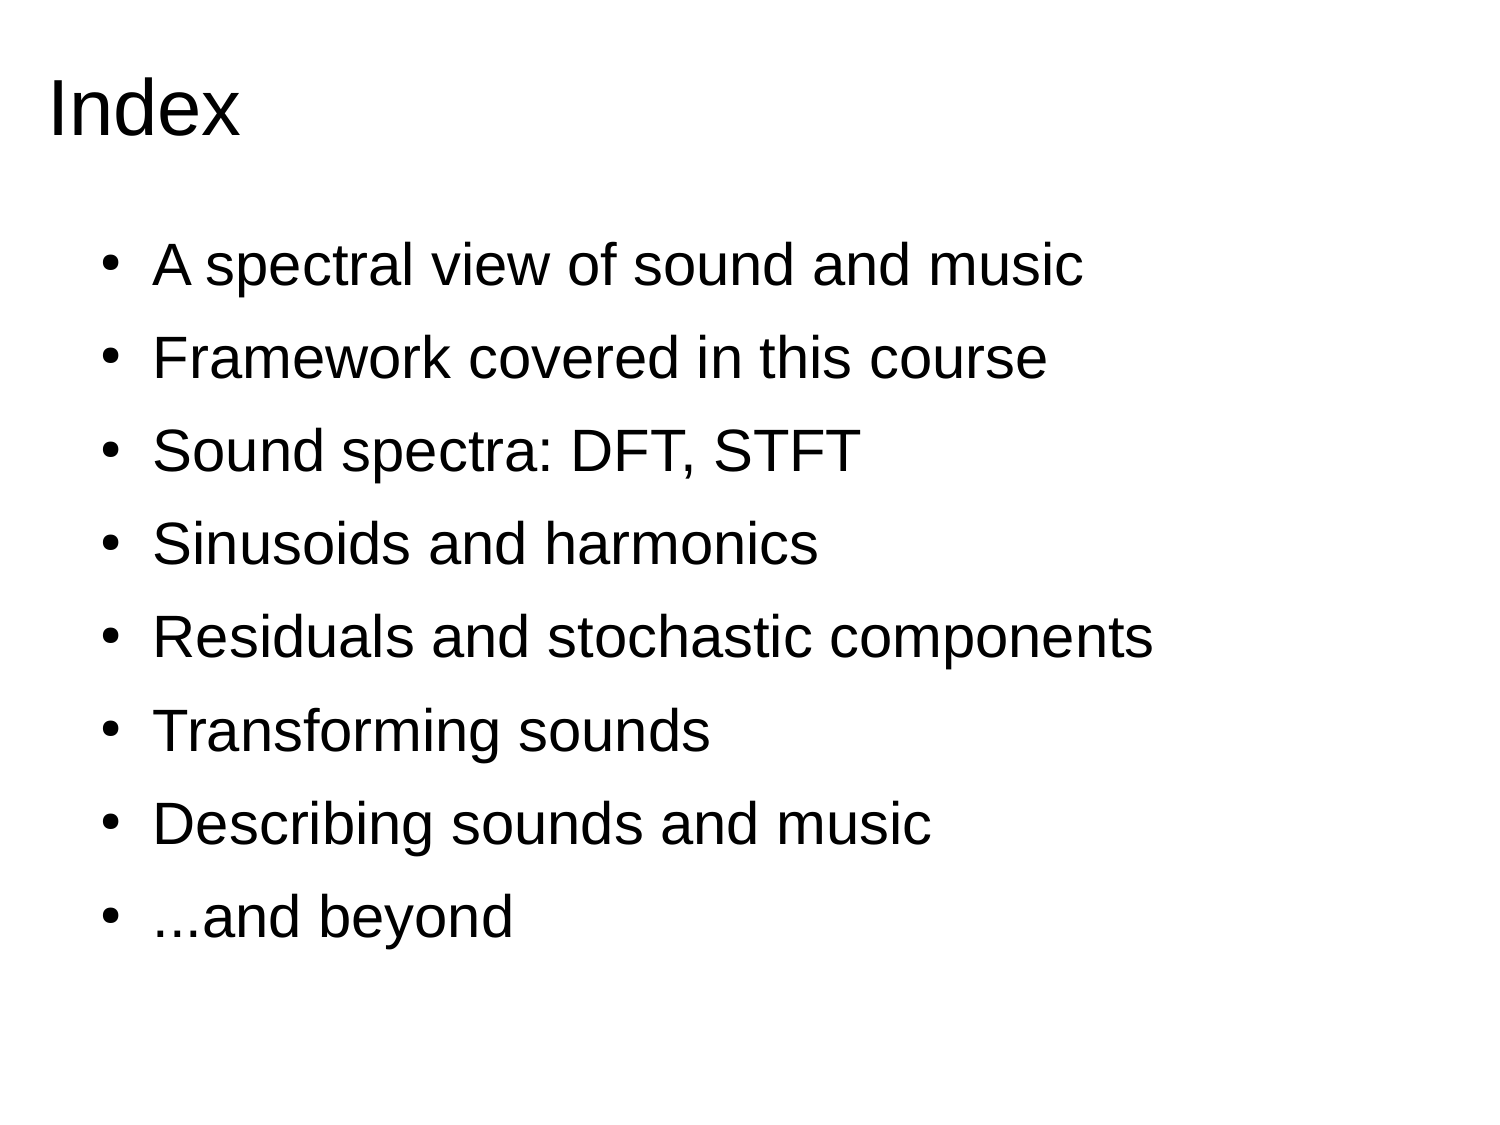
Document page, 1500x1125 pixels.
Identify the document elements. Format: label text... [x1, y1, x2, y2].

list A spectral view of sound and music Framework covered in this course Sound spectra: DFT, STFT Sinusoids and harmonics Residuals and stochastic components Transforming sounds Describing sounds and music ...and beyond [82, 231, 1351, 951]
title Index [47, 19, 1386, 196]
